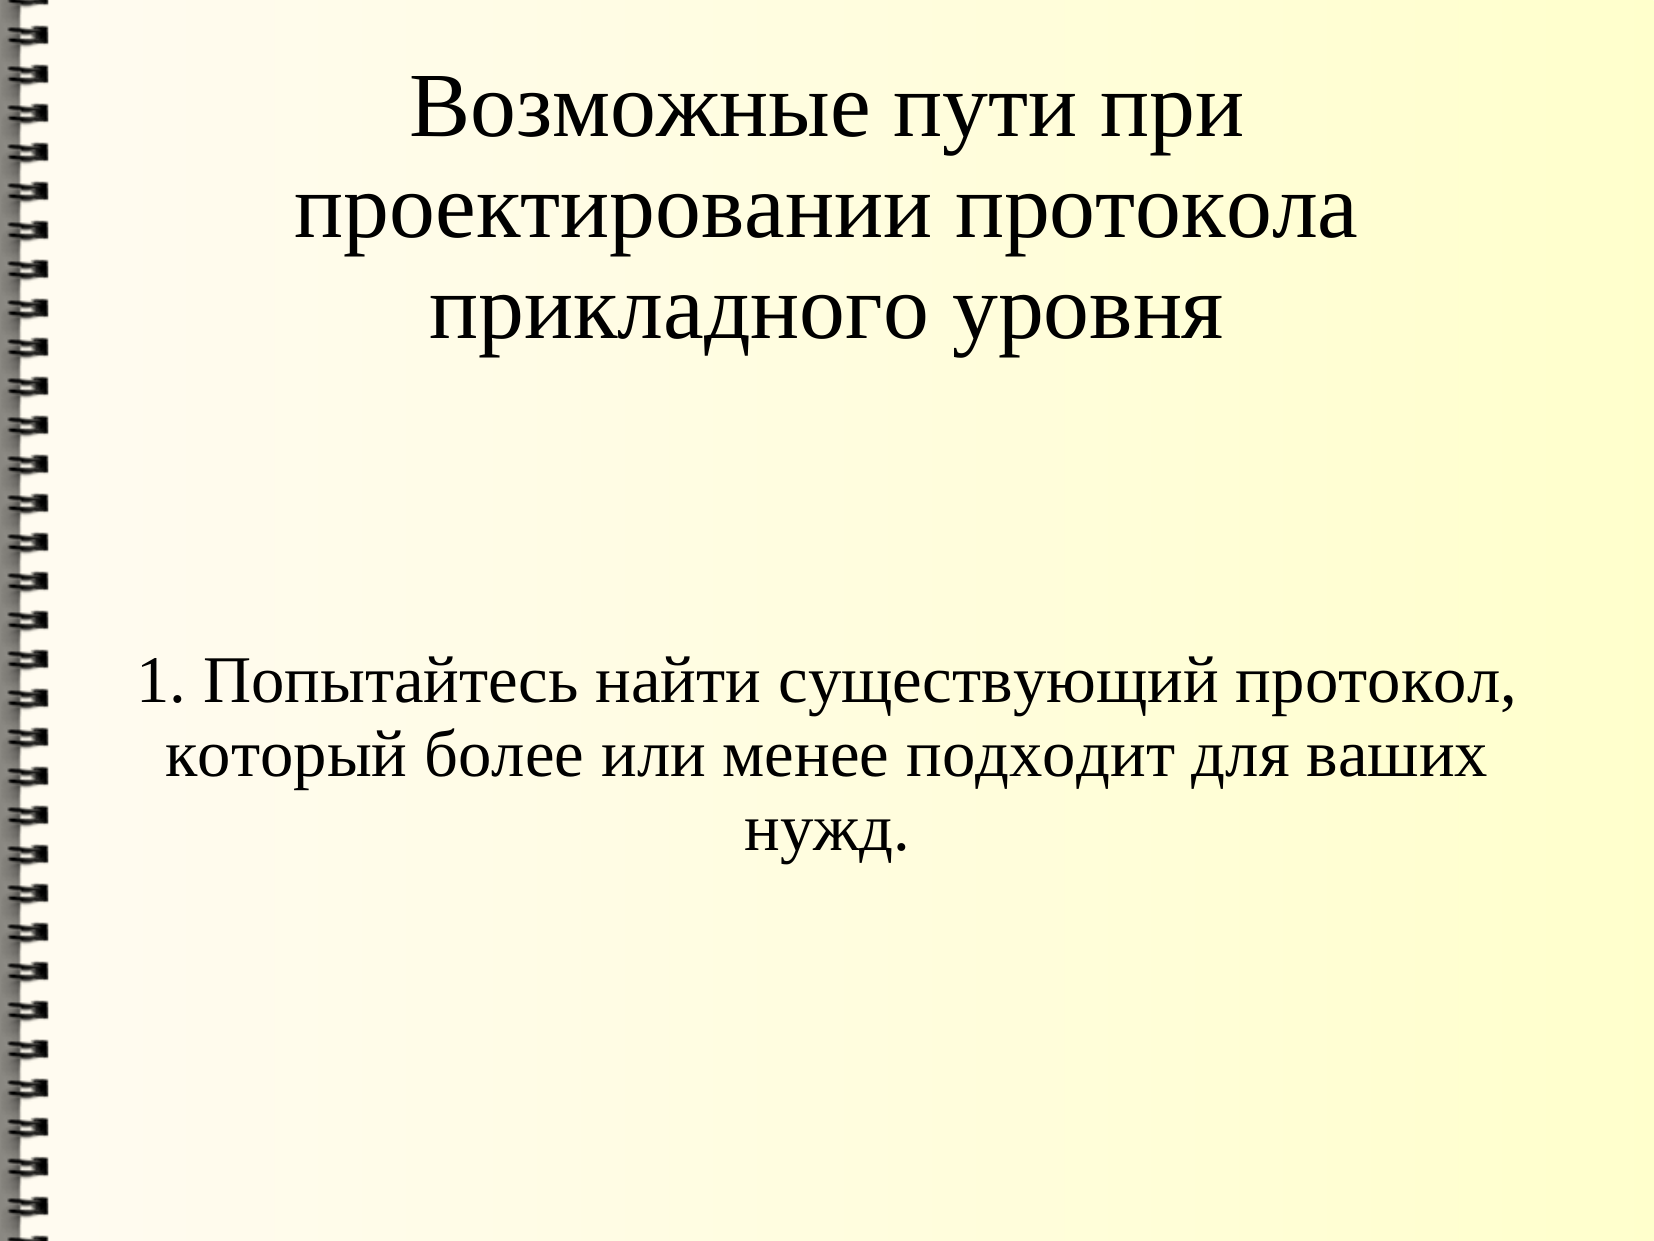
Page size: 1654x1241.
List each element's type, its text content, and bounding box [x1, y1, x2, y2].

subtitle 1. Попытайтесь найти существующий протокол, который более или менее подходит для ваших нужд. [121, 344, 1534, 1164]
title Возможные пути при проектировании протокола прикладного уровня [121, 54, 1534, 344]
picture [0, 0, 1654, 1241]
